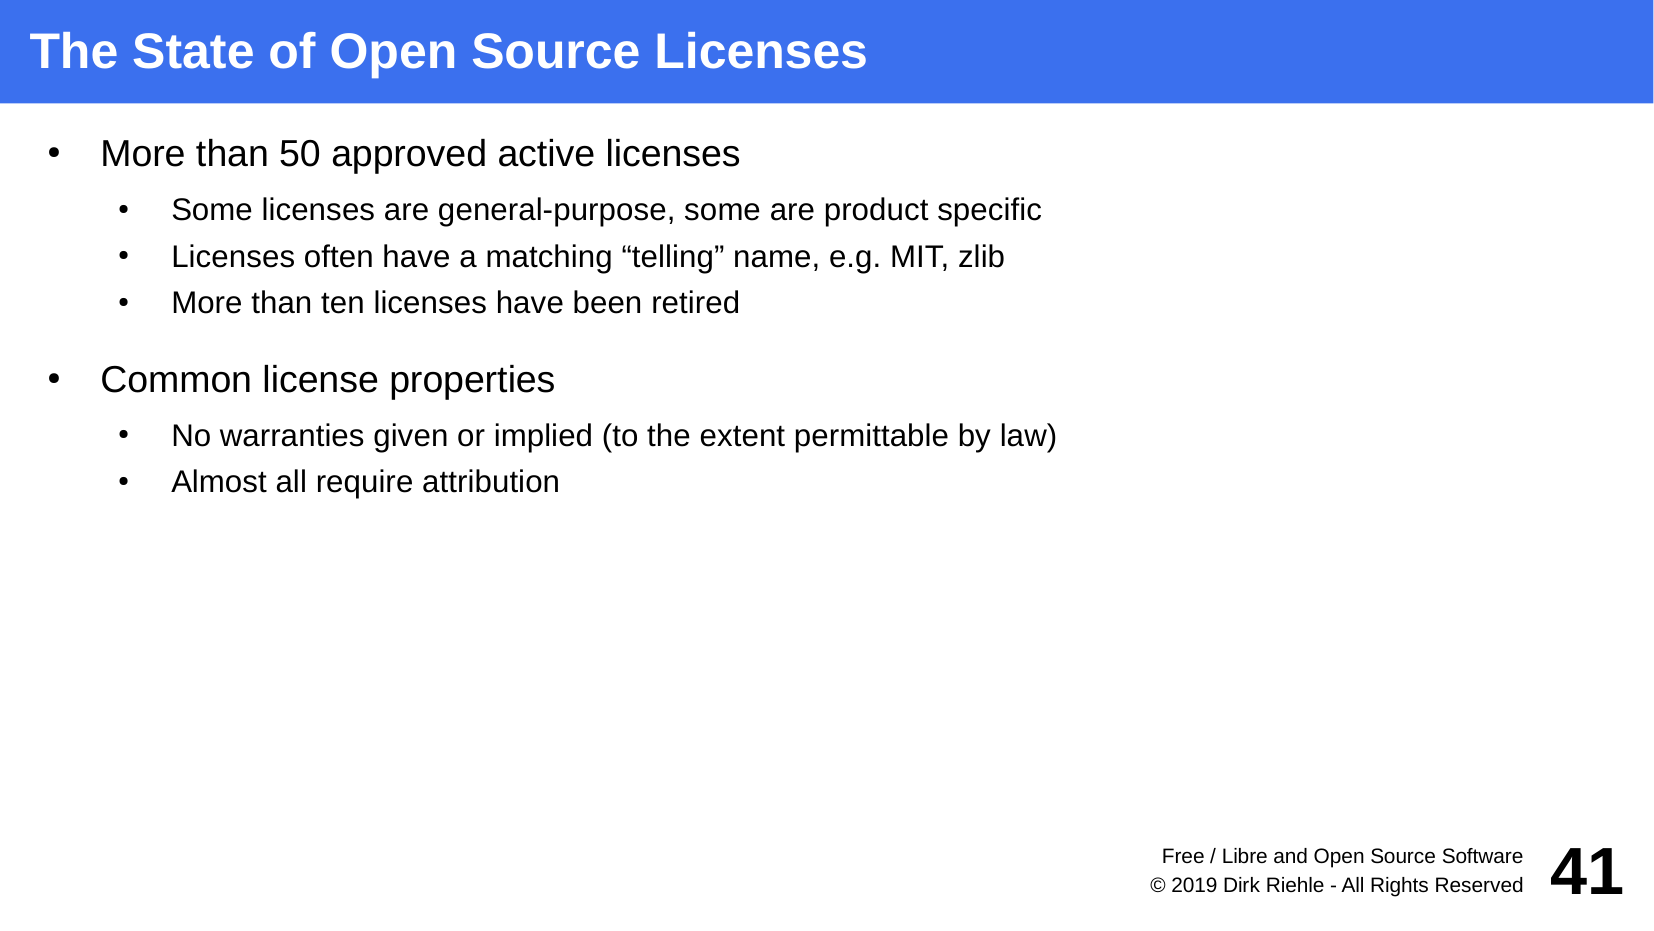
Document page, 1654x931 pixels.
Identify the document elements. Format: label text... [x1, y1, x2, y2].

list More than 50 approved active licenses Some licenses are general-purpose, some are product specific Licenses often have a matching “telling” name, e.g. MIT, zlib More than ten licenses have been retired Common license properties No warranties given or implied (to the extent permittable by law) Almost all require attribution [29, 132, 1625, 813]
title The State of Open Source Licenses [0, 0, 1654, 104]
